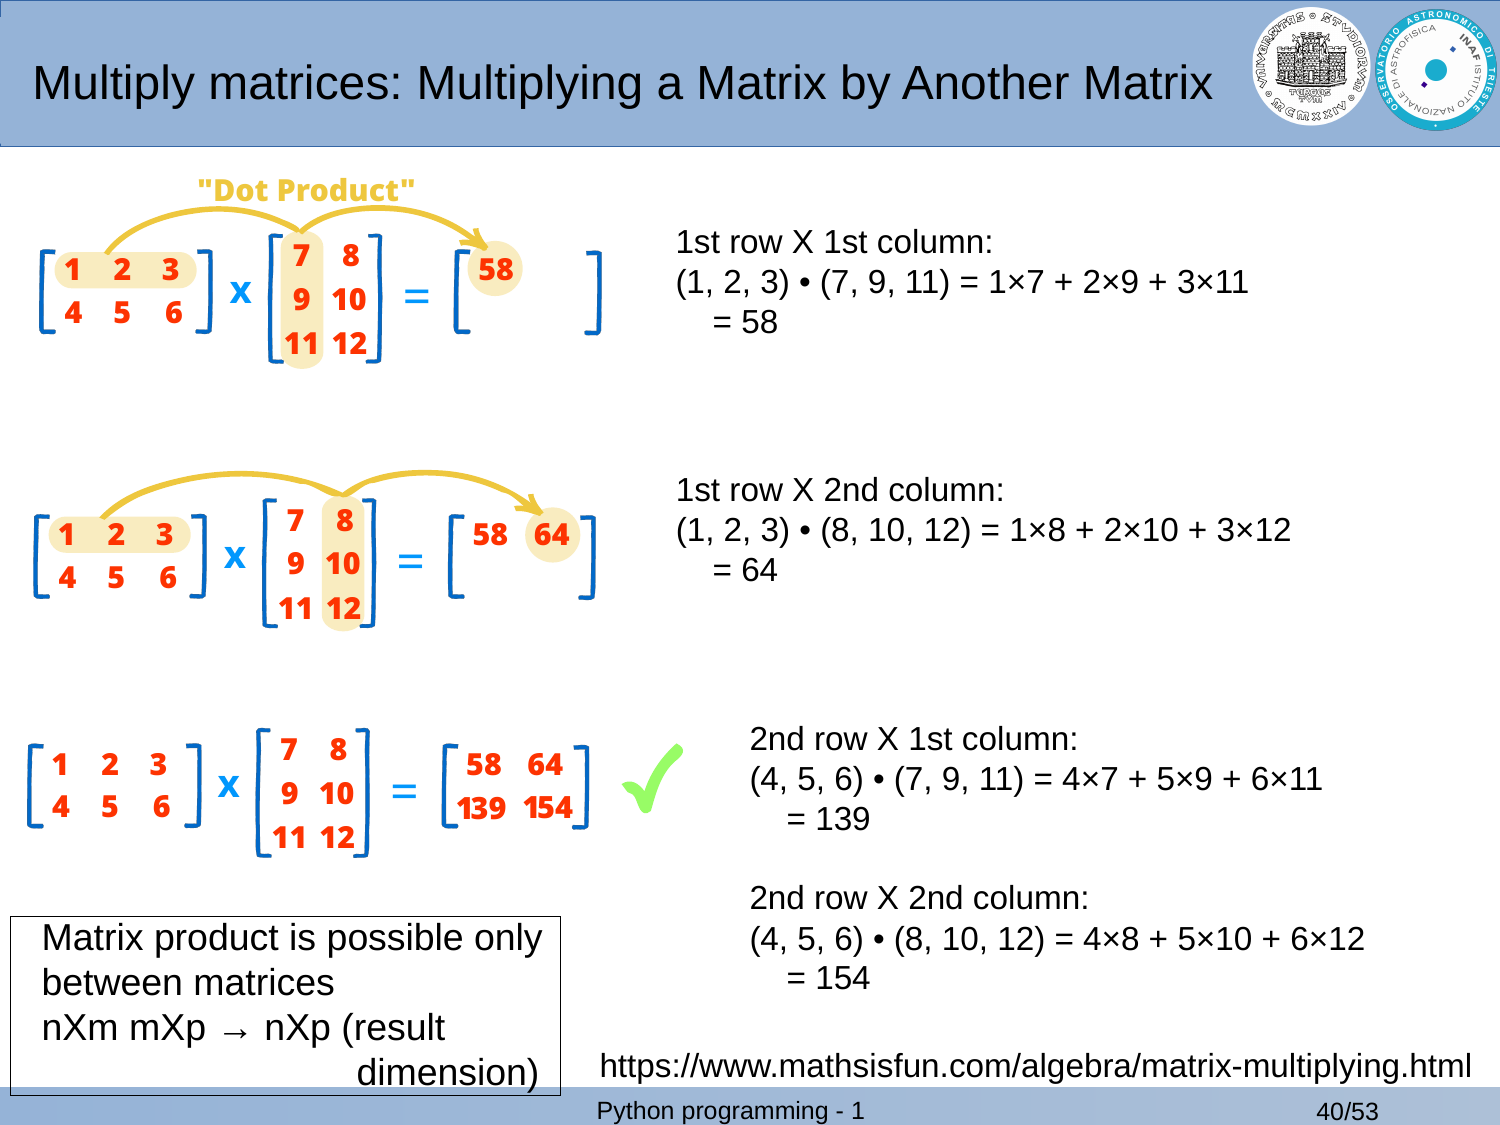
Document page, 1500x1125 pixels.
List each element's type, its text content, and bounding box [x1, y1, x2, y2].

list https://www.mathsisfun.com/algebra/matrix-multiplying.html [584, 1036, 1500, 1105]
list 2nd row X 1st column: (4, 5, 6) • (7, 9, 11) = 4×7 + 5×9 + 6×11 = 139 2nd row X 2nd column: (4, 5, 6) • (8, 10, 12) = 4×8 + 5×10 + 6×12 = 154 [734, 709, 1500, 870]
picture [33, 469, 596, 632]
picture [1252, 0, 1500, 156]
picture [26, 727, 685, 858]
text_box Multiply matrices: Multiplying a Matrix by Another Matrix [0, 17, 1253, 144]
text_box [10, 916, 561, 1096]
picture [39, 177, 602, 369]
list 1st row X 1st column: (1, 2, 3) • (7, 9, 11) = 1×7 + 2×9 + 3×11 = 58 [660, 212, 1500, 361]
list 1st row X 2nd column: (1, 2, 3) • (8, 10, 12) = 1×8 + 2×10 + 3×12 = 64 [661, 460, 1500, 621]
list Matrix product is possible only between matrices nXm mXp → nXp (result dimension) [26, 905, 892, 1065]
